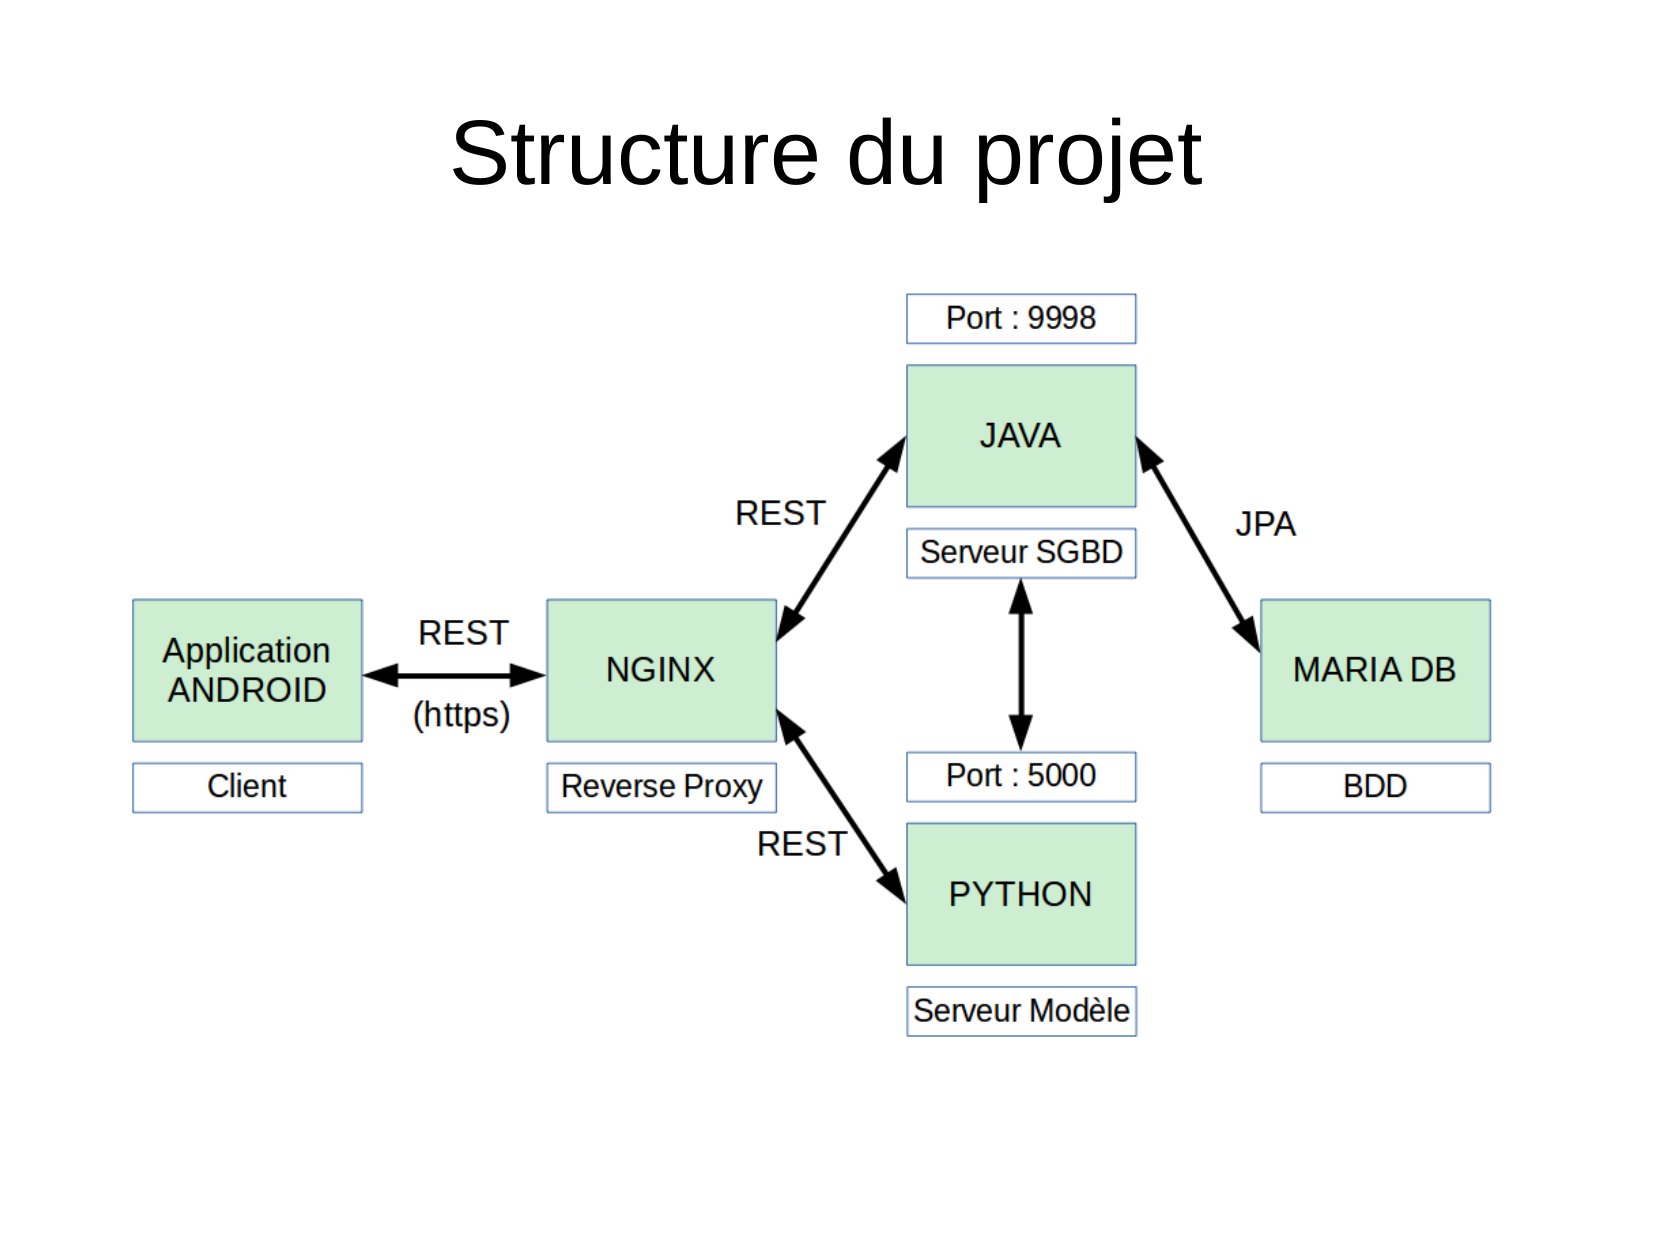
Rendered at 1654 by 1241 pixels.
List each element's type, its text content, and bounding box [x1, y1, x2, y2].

picture [59, 212, 1539, 1158]
title Structure du projet [82, 49, 1571, 257]
